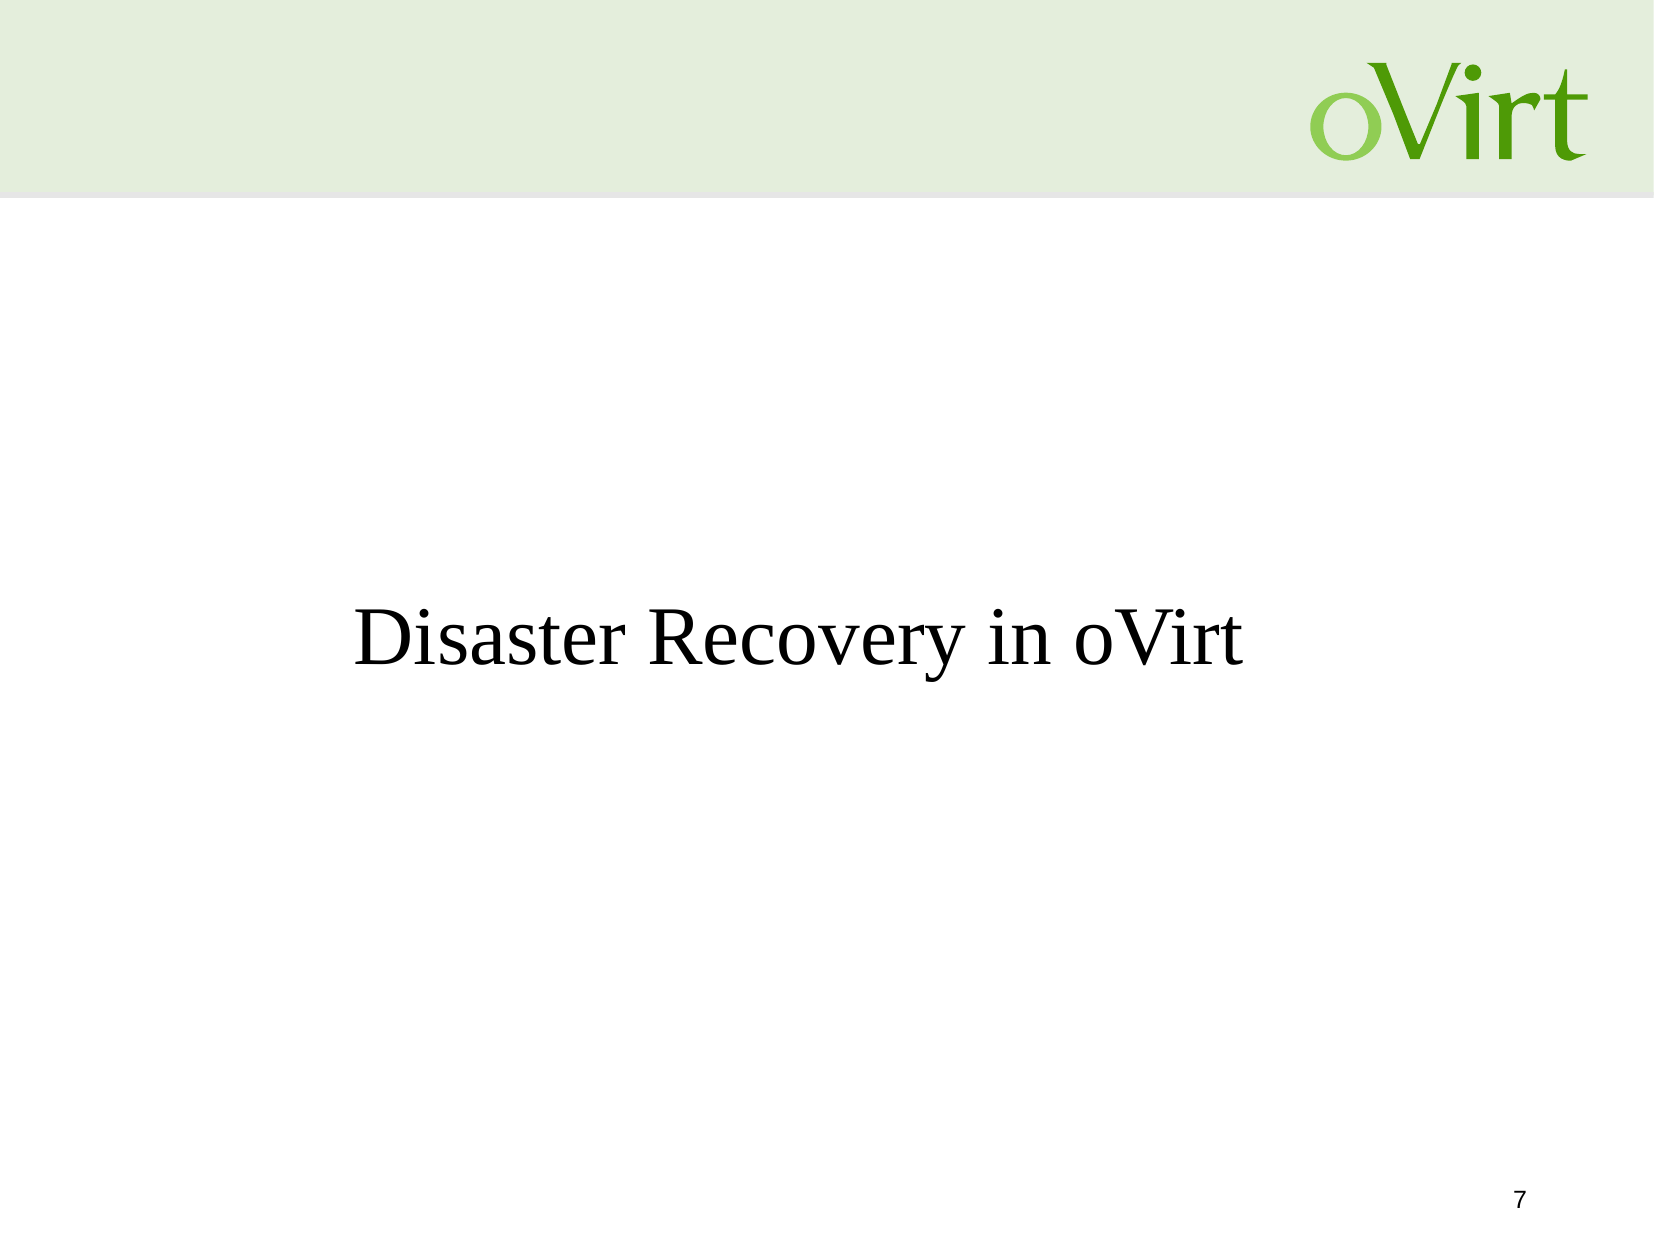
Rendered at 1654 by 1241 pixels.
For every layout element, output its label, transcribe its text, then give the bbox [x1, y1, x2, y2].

list Disaster Recovery in oVirt [293, 590, 1551, 805]
